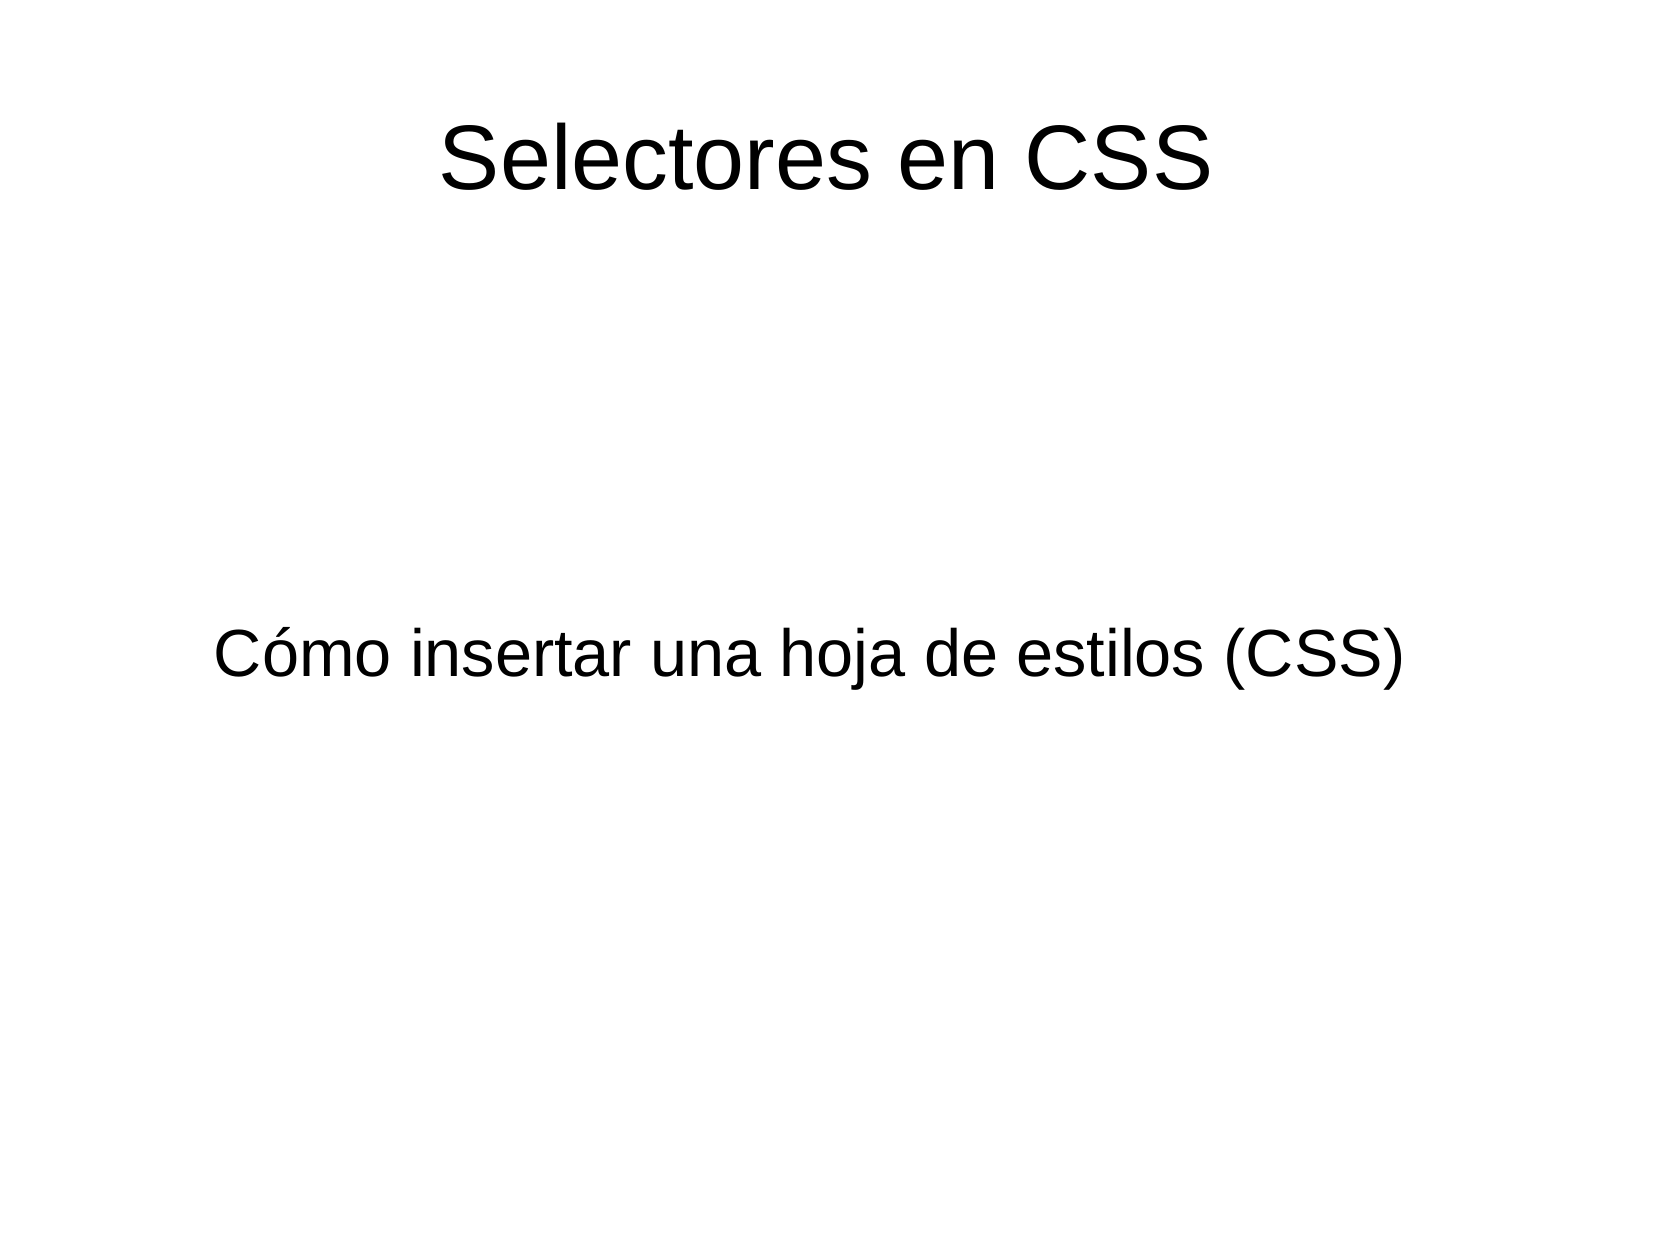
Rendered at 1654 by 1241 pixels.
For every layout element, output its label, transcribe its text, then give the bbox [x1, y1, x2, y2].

title Selectores en CSS [82, 49, 1571, 257]
subtitle Cómo insertar una hoja de estilos (CSS) [82, 290, 1538, 1010]
